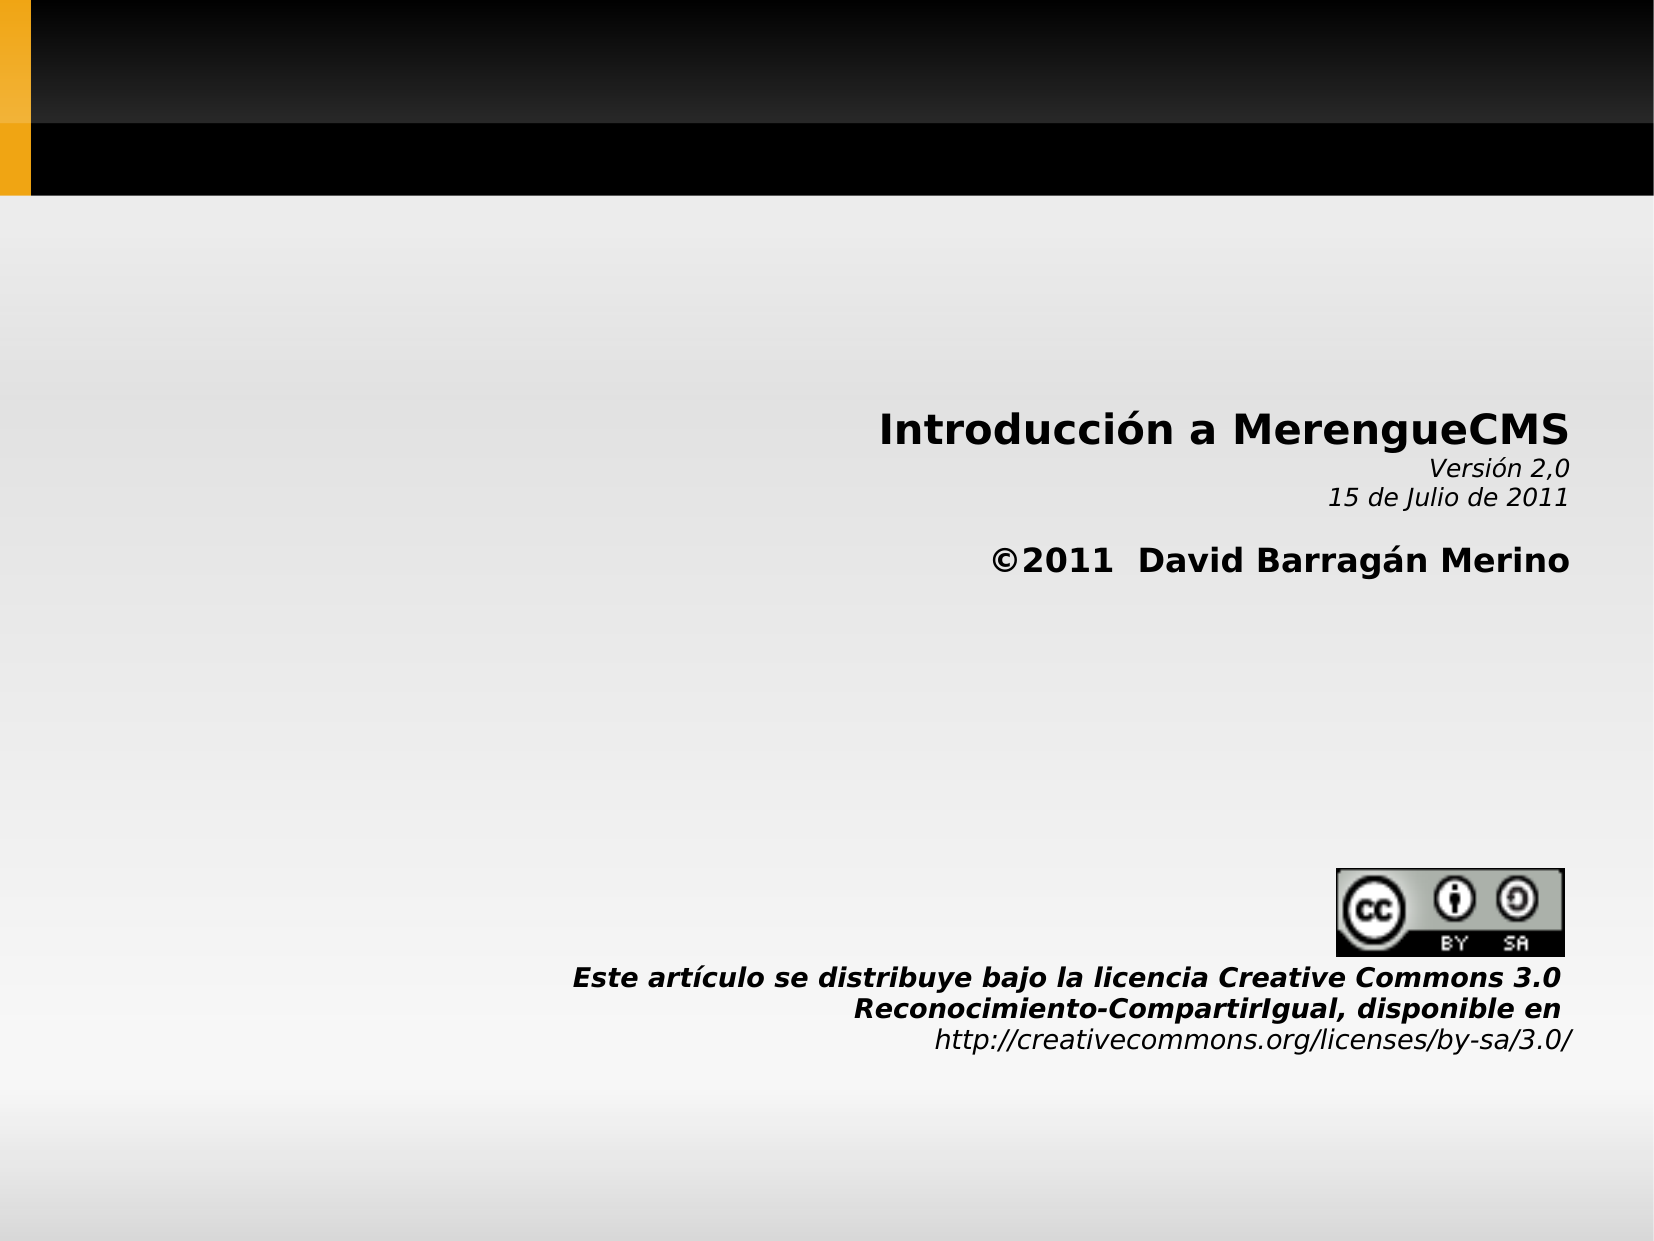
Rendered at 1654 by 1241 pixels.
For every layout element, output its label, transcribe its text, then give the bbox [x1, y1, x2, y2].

list Introducción a MerengueCMS Versión 2,0 15 de Julio de 2011 ©2011 David Barragán Merino Este artículo se distribuye bajo la licencia Creative Commons 3.0 Reconocimiento-CompartirIgual, disponible en http://creativecommons.org/licenses/by-sa/3.0/ [82, 290, 1571, 1152]
picture [0, 0, 1654, 1241]
